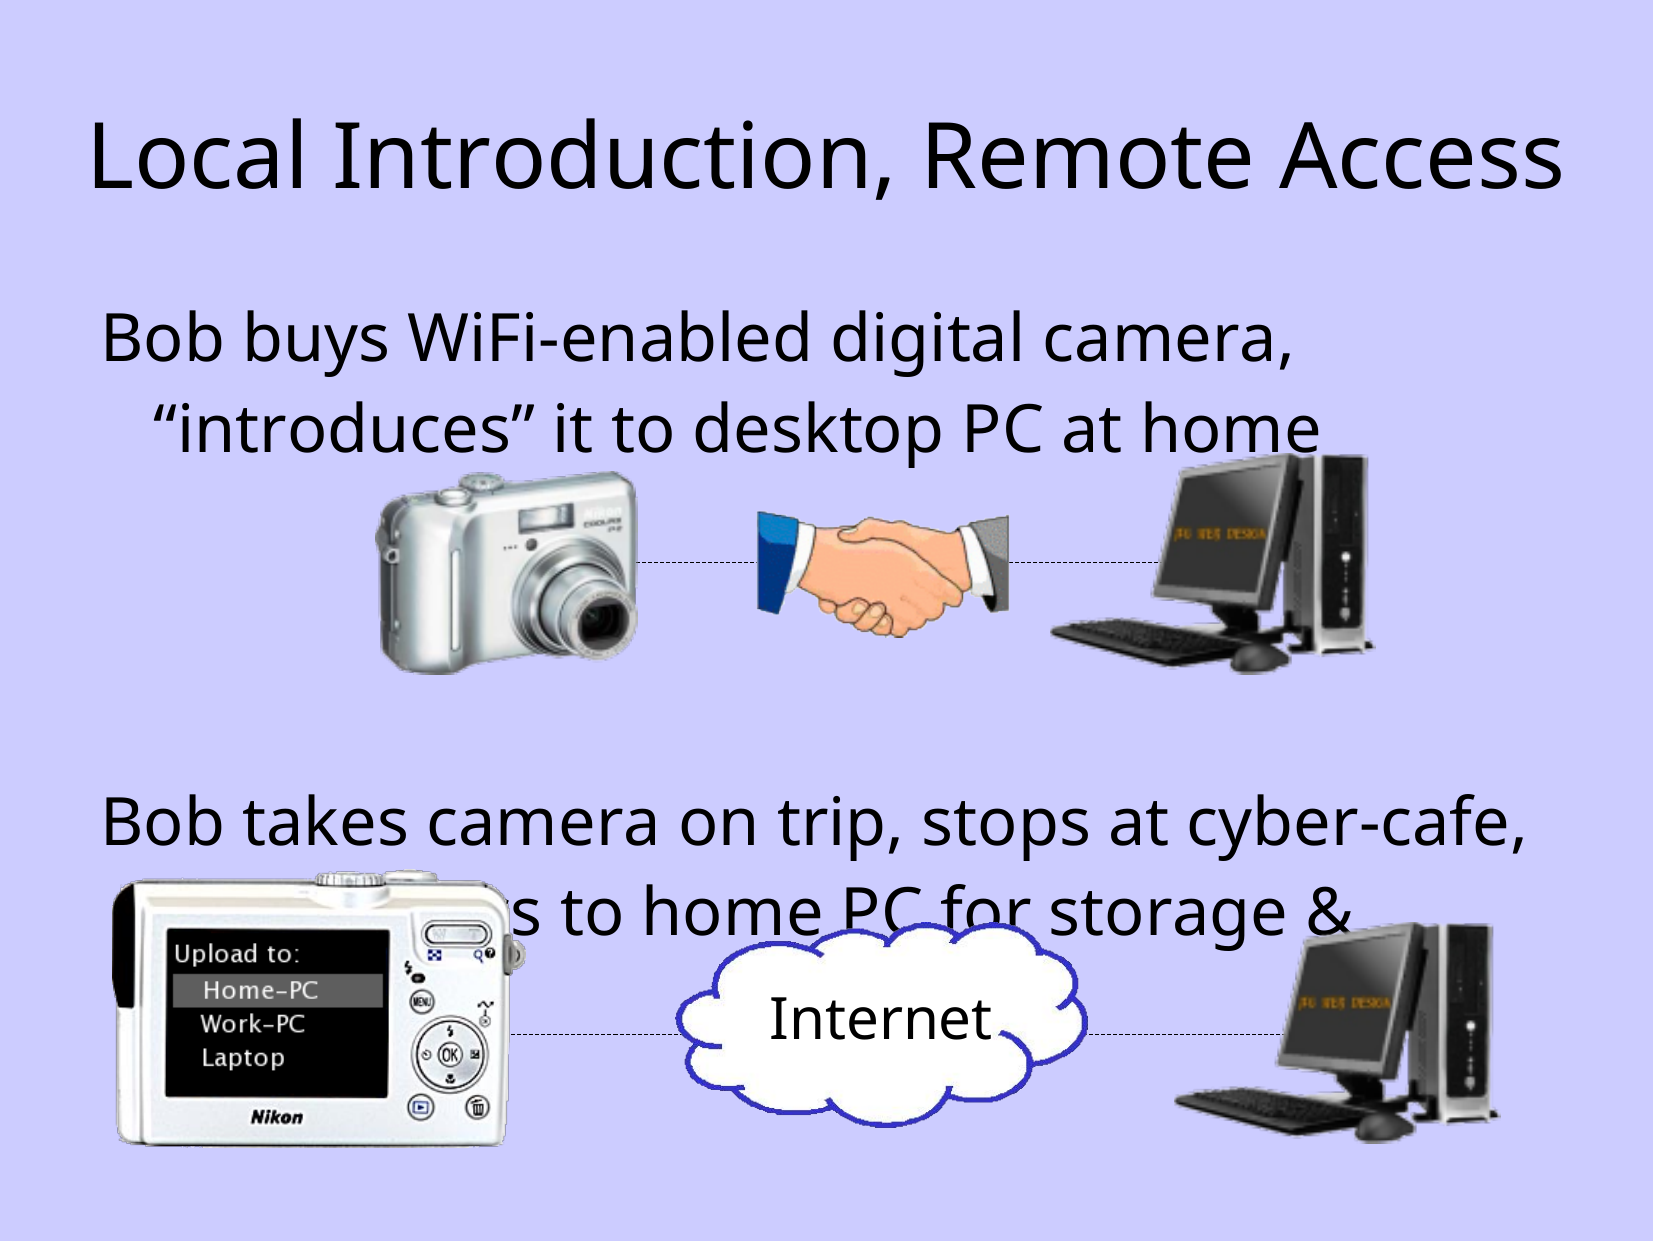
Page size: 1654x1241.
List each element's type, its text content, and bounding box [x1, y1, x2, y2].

picture [1174, 922, 1501, 1144]
picture [375, 471, 638, 676]
picture [112, 869, 526, 1148]
picture [675, 922, 1088, 1128]
list Bob buys WiFi-enabled digital camera, “introduces” it to desktop PC at home Bob takes camera on trip, stops at cyber-cafe, uploads pics to home PC for storage & sharing [82, 290, 1571, 1095]
title Local Introduction, Remote Access [82, 49, 1571, 257]
text_box Internet [712, 969, 1051, 1053]
picture [750, 508, 1013, 638]
picture [1050, 453, 1376, 676]
